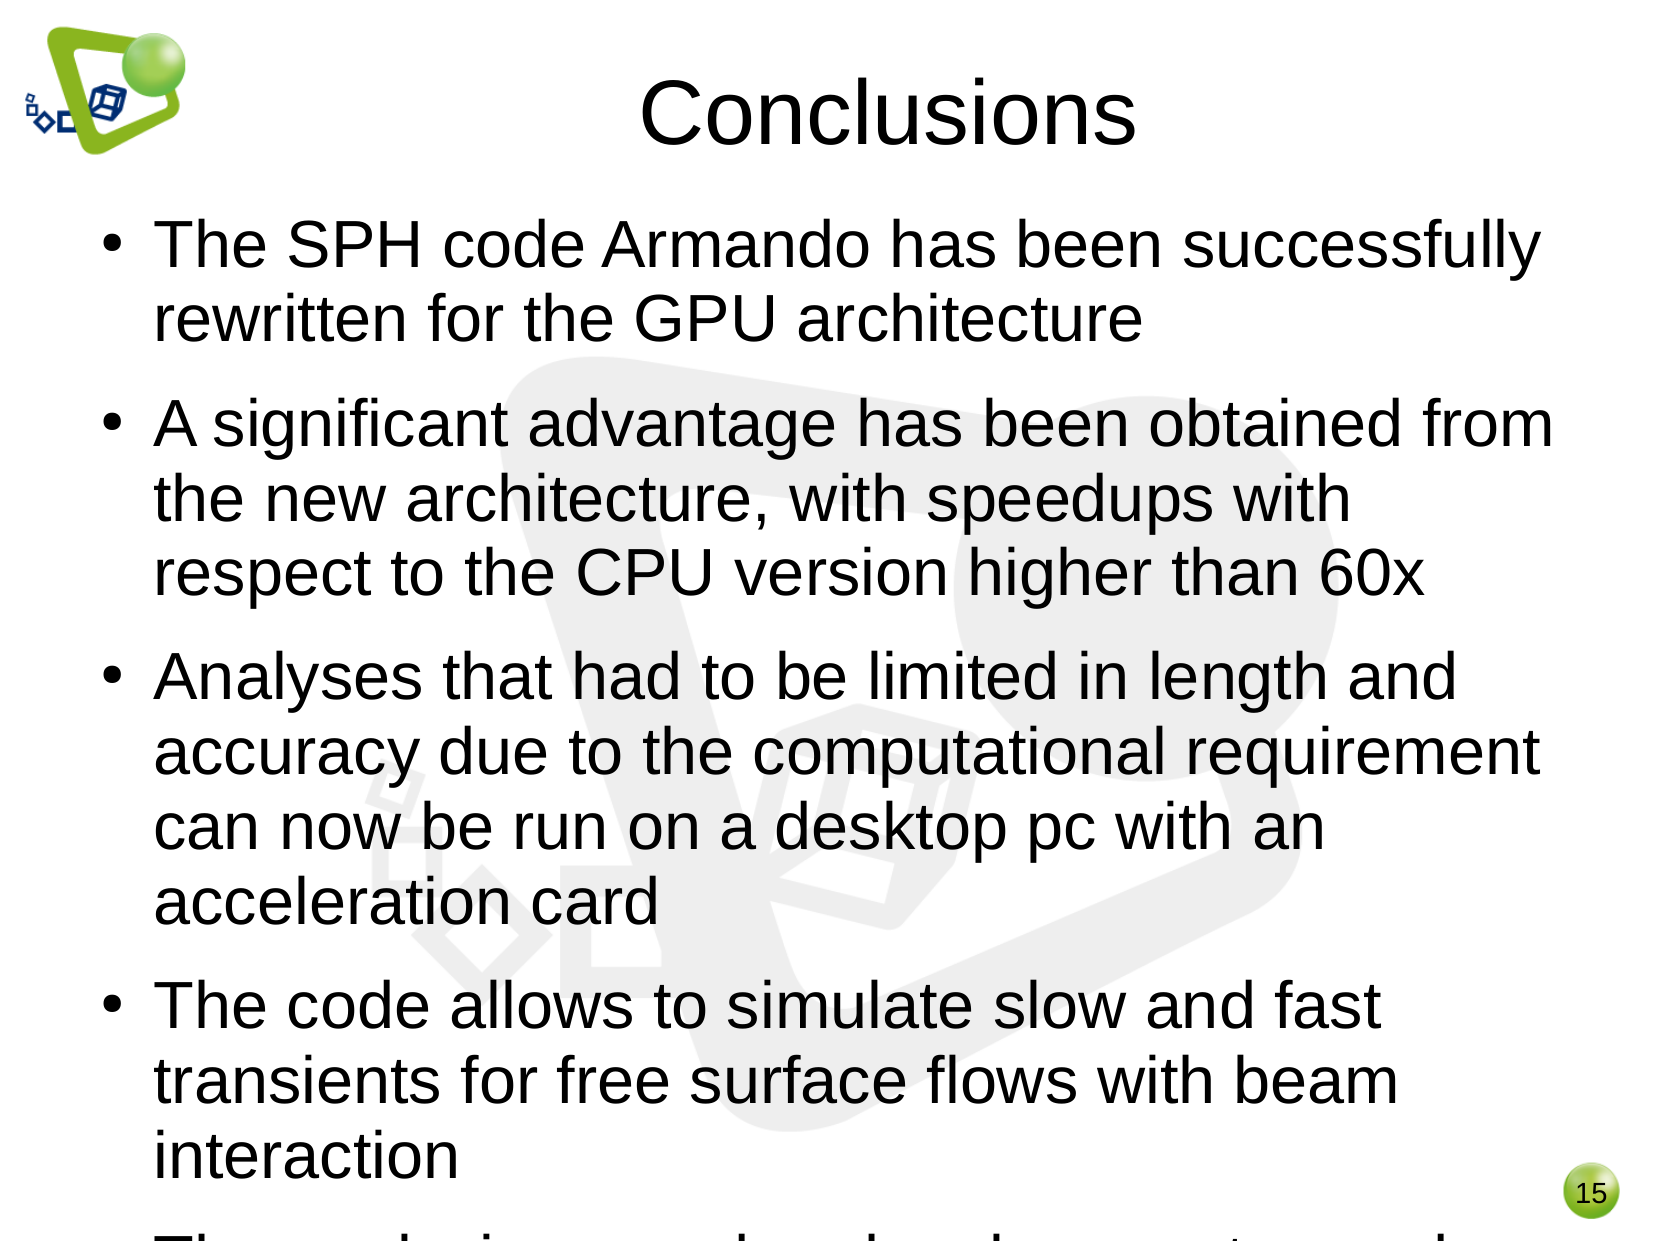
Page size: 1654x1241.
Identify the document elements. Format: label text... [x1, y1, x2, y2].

title Conclusions [206, 49, 1571, 178]
list The SPH code Armando has been successfully rewritten for the GPU architecture A significant advantage has been obtained from the new architecture, with speedups with respect to the CPU version higher than 60x Analyses that had to be limited in length and accuracy due to the computational requirement can now be run on a desktop pc with an acceleration card The code allows to simulate slow and fast transients for free surface flows with beam interaction The analysis procedure has been setup and applyed to a free surface target concept [82, 206, 1571, 1241]
picture [0, 0, 1654, 1241]
